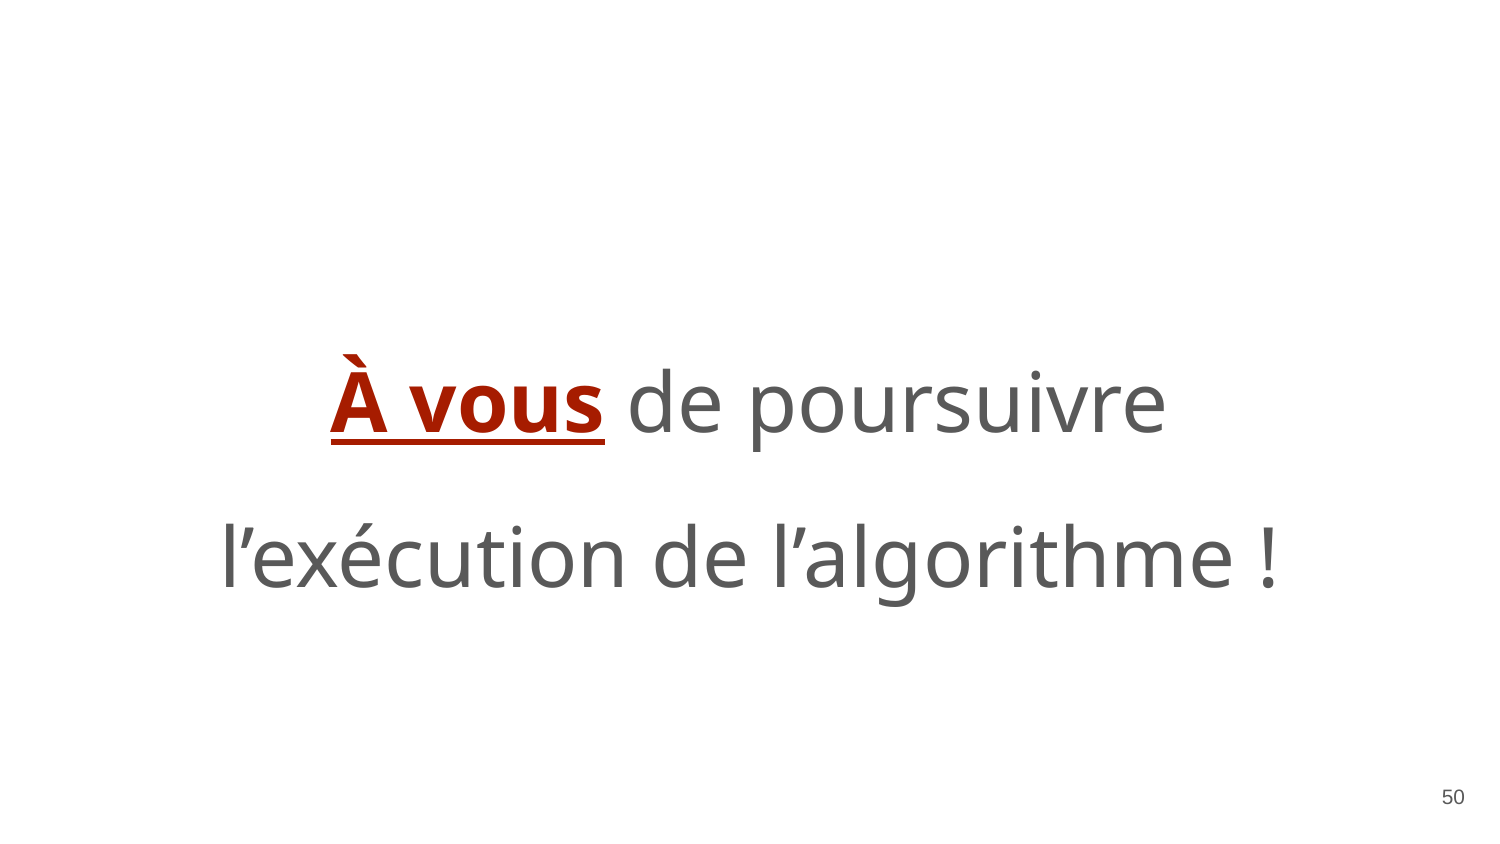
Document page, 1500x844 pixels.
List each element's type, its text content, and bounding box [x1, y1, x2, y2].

list À vous de poursuivre l’exécution de l’algorithme ! [51, 189, 1449, 750]
slide_number <numéro> [1389, 764, 1480, 830]
